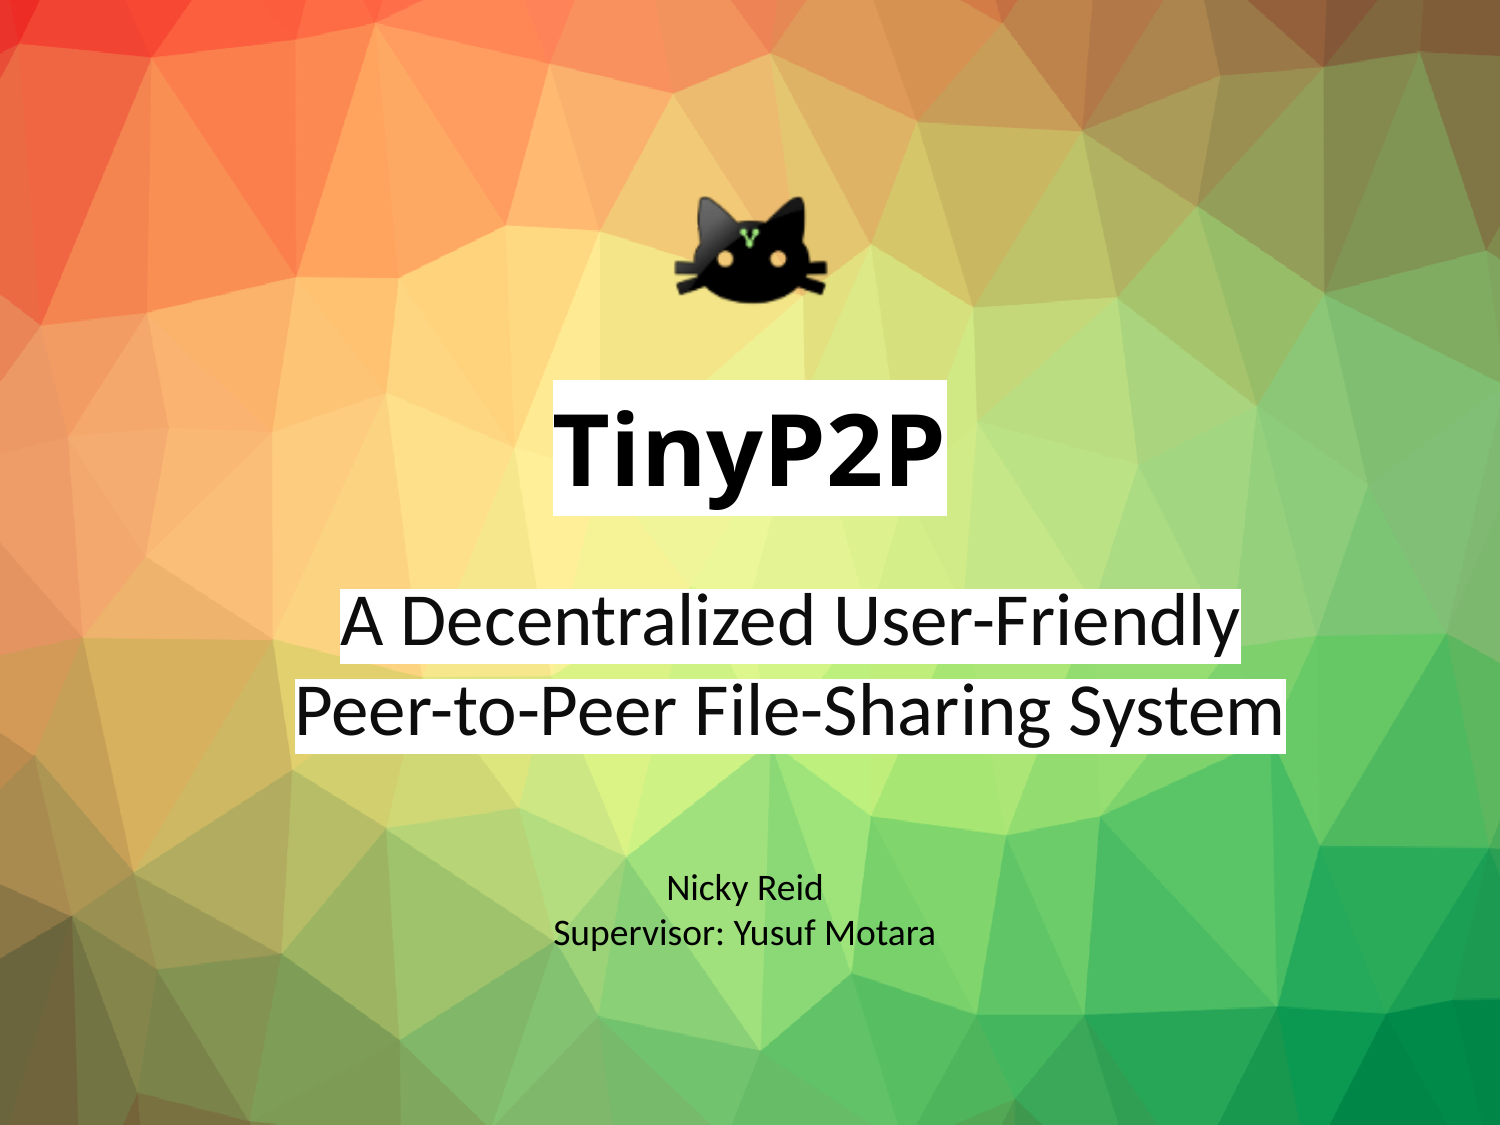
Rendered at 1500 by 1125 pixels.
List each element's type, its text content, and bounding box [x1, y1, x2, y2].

picture [0, 0, 1500, 1125]
text_box Nicky Reid Supervisor: Yusuf Motara [538, 855, 956, 1008]
title TinyP2P [112, 325, 1388, 567]
subtitle A Decentralized User-Friendly Peer-to-Peer File-Sharing System [265, 562, 1316, 851]
